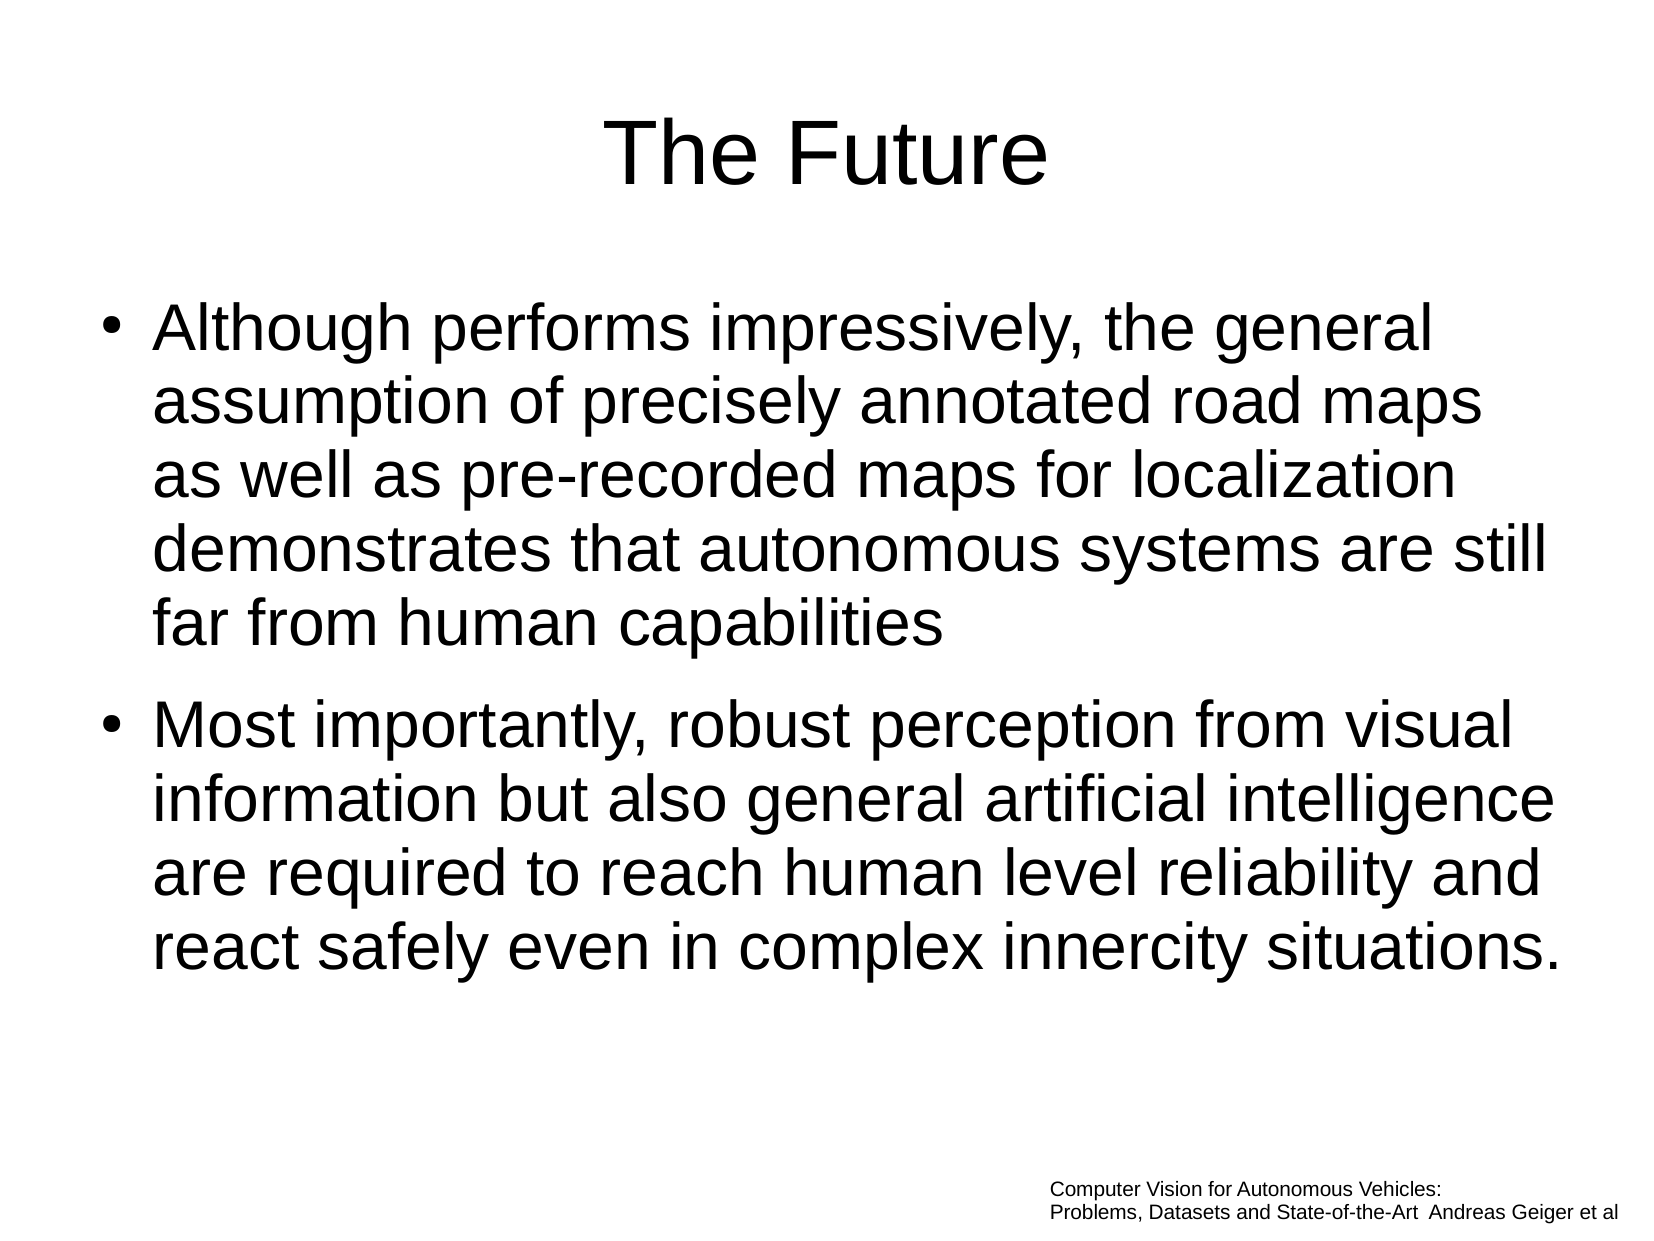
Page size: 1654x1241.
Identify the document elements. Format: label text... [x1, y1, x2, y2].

list Although performs impressively, the general assumption of precisely annotated road maps as well as pre-recorded maps for localization demonstrates that autonomous systems are still far from human capabilities Most importantly, robust perception from visual information but also general artificial intelligence are required to reach human level reliability and react safely even in complex innercity situations. [82, 290, 1571, 1010]
text_box Computer Vision for Autonomous Vehicles: Problems, Datasets and State-of-the-Art Andreas Geiger et al [1035, 1170, 1654, 1232]
title The Future [82, 49, 1571, 257]
